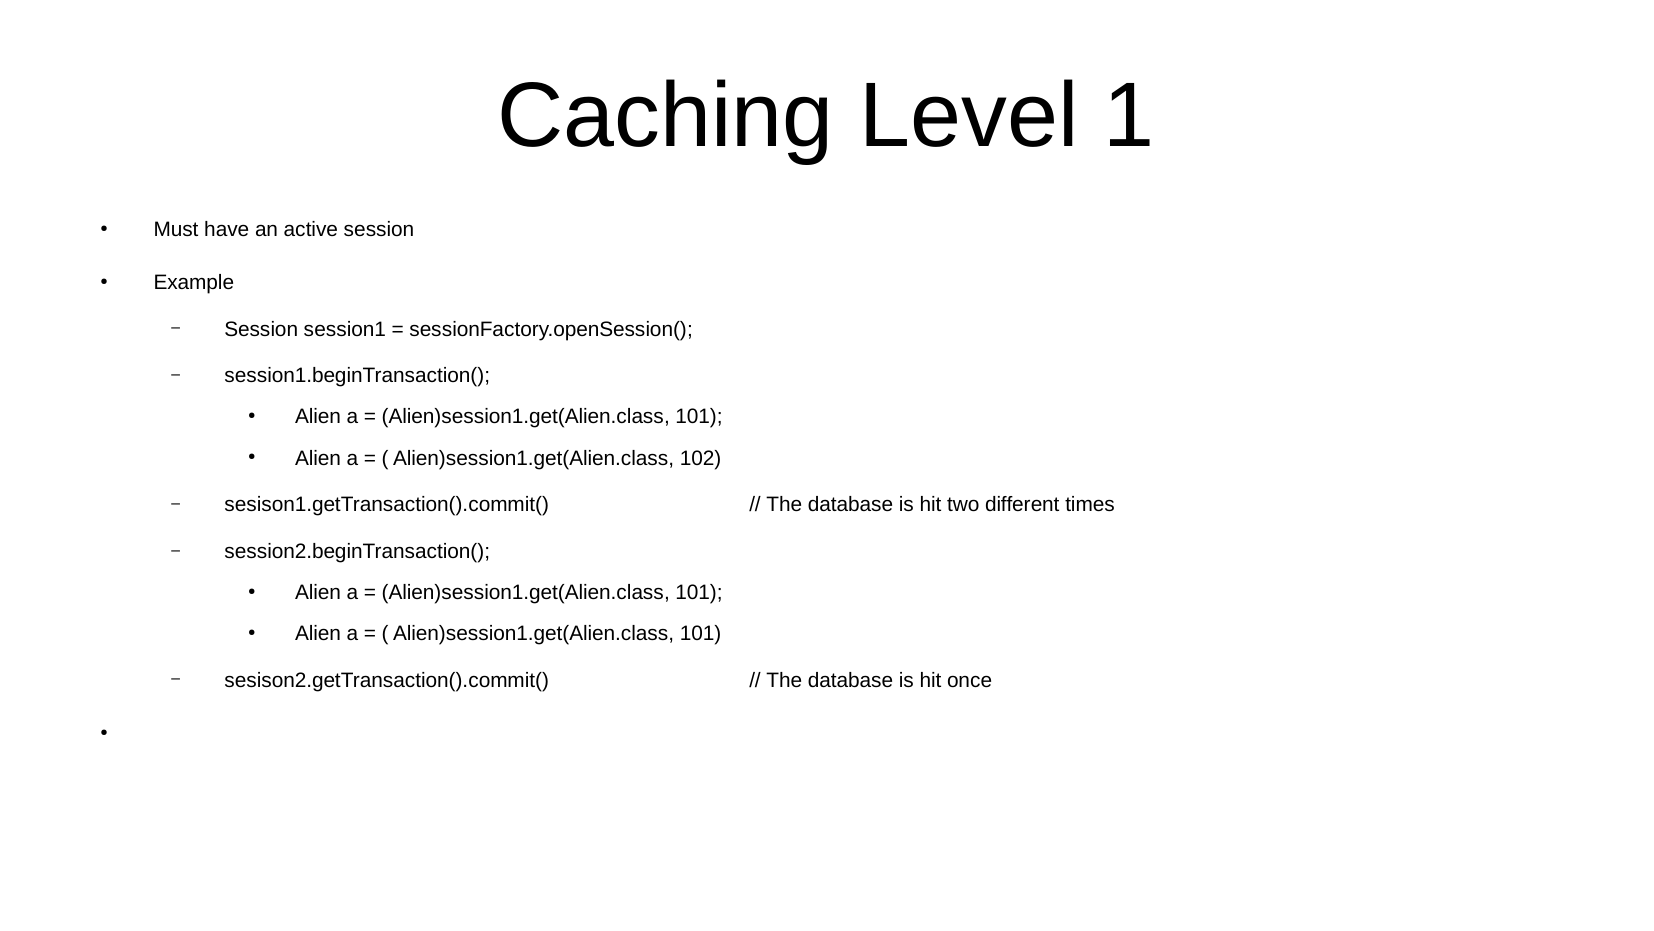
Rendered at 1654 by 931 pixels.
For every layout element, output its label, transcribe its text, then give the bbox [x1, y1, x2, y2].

list Must have an active session Example Session session1 = sessionFactory.openSession(); session1.beginTransaction(); Alien a = (Alien)session1.get(Alien.class, 101); Alien a = ( Alien)session1.get(Alien.class, 102) sesison1.getTransaction().commit() // The database is hit two different times session2.beginTransaction(); Alien a = (Alien)session1.get(Alien.class, 101); Alien a = ( Alien)session1.get(Alien.class, 101) sesison2.getTransaction().commit() // The database is hit once [82, 217, 1636, 901]
title Caching Level 1 [82, 37, 1571, 193]
